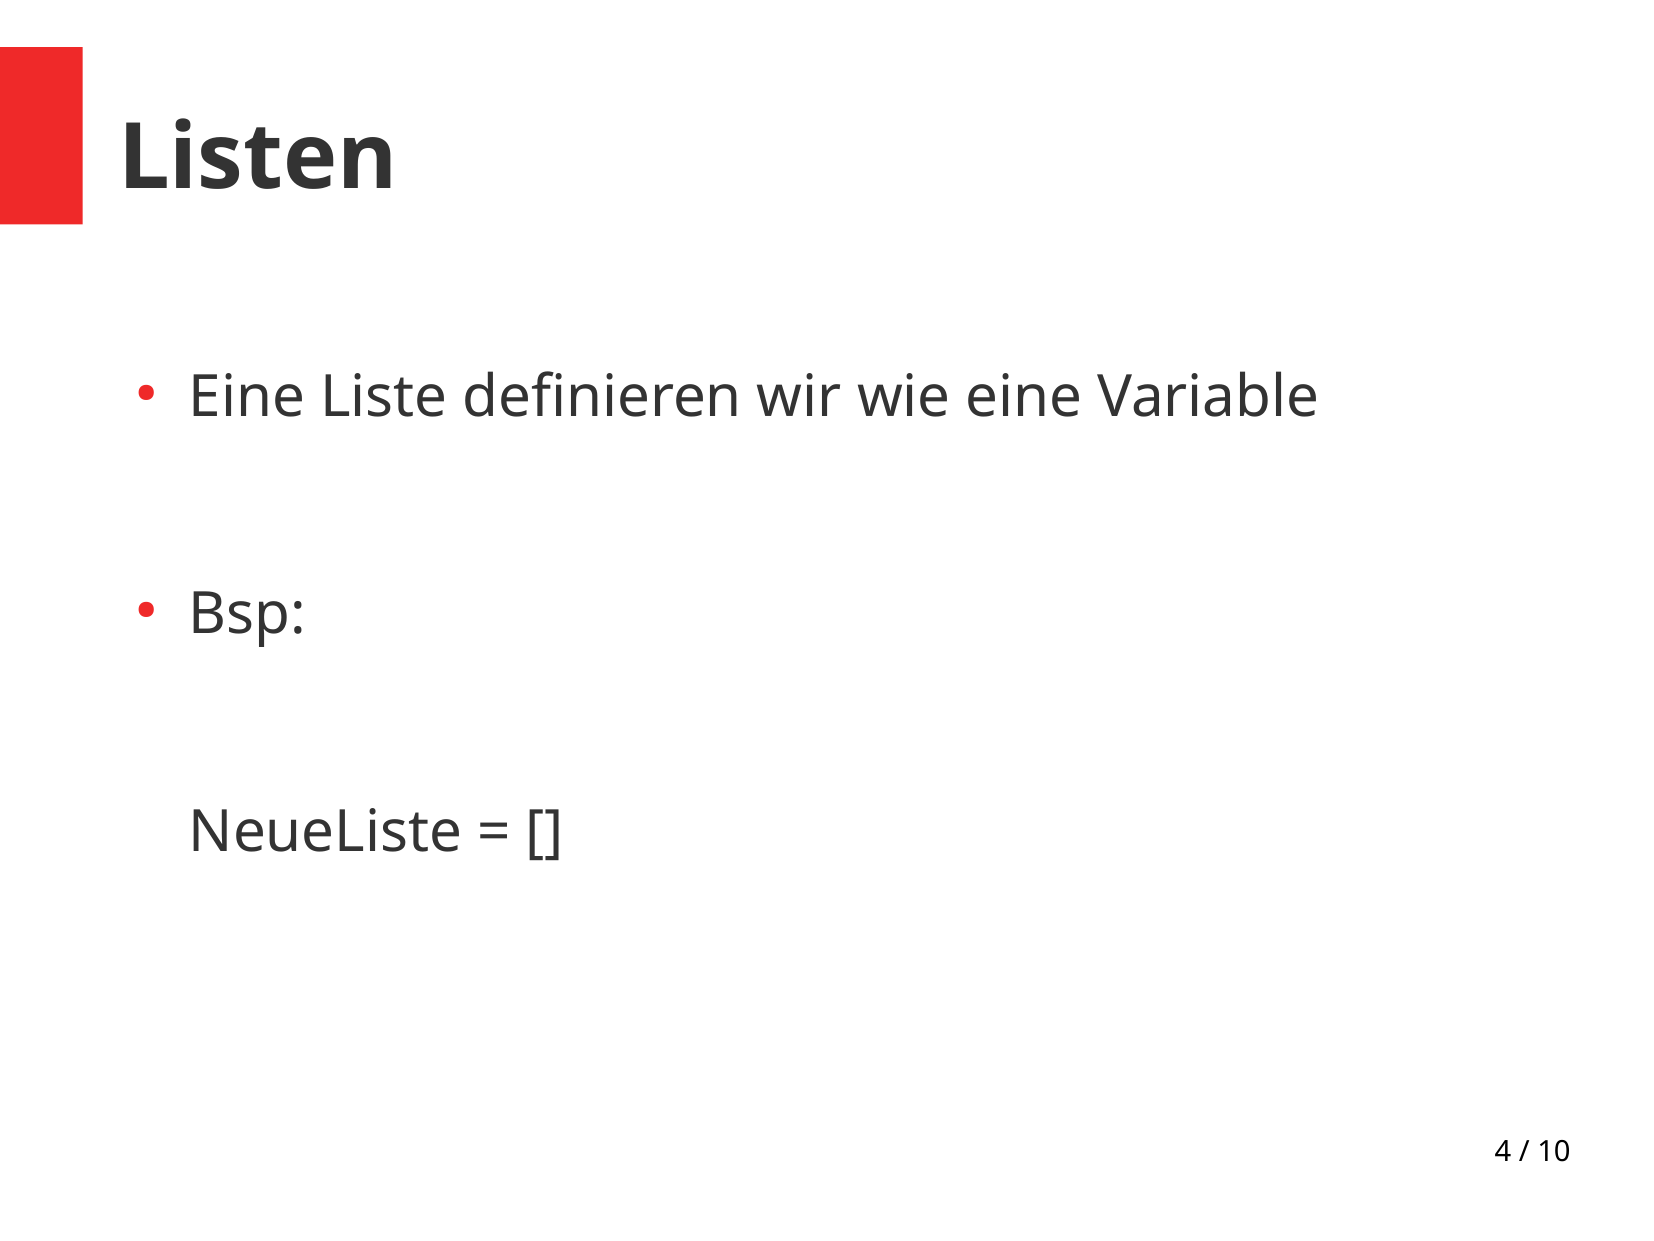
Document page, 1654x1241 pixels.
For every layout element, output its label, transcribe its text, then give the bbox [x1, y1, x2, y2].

title Listen [118, 49, 1571, 257]
list Eine Liste definieren wir wie eine Variable Bsp: NeueListe = [] [118, 354, 1536, 1074]
